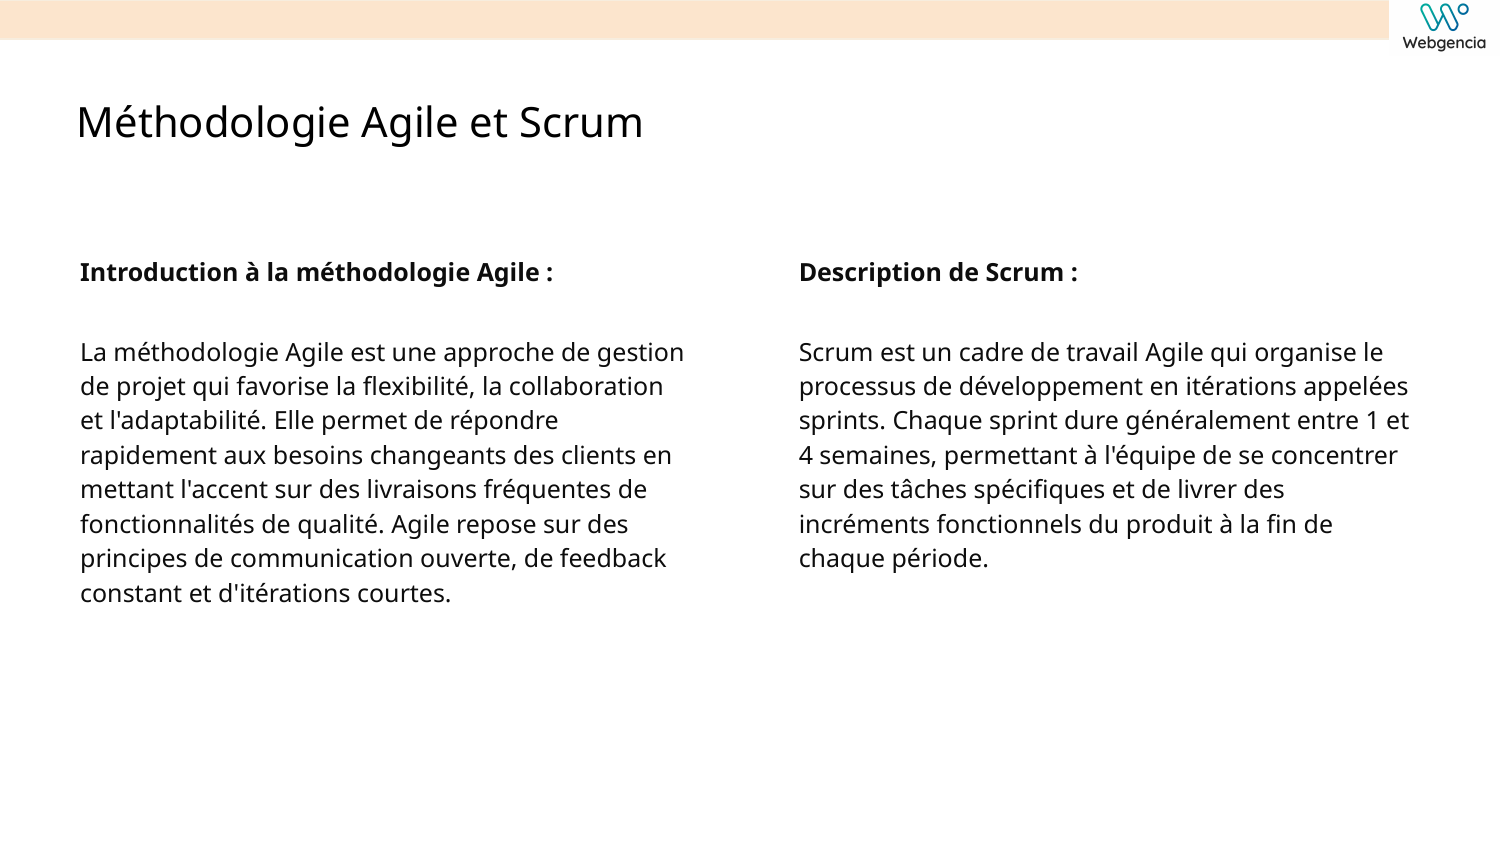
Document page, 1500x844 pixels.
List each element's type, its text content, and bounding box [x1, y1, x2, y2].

picture [1389, 0, 1500, 56]
text_box [0, 0, 1389, 40]
title Méthodologie Agile et Scrum [51, 72, 1449, 167]
list Description de Scrum : Scrum est un cadre de travail Agile qui organise le processus de développement en itérations appelées sprints. Chaque sprint dure généralement entre 1 et 4 semaines, permettant à l'équipe de se concentrer sur des tâches spécifiques et de livrer des incréments fonctionnels du produit à la fin de chaque période. [708, 236, 1428, 798]
list Introduction à la méthodologie Agile : La méthodologie Agile est une approche de gestion de projet qui favorise la flexibilité, la collaboration et l'adaptabilité. Elle permet de répondre rapidement aux besoins changeants des clients en mettant l'accent sur des livraisons fréquentes de fonctionnalités de qualité. Agile repose sur des principes de communication ouverte, de feedback constant et d'itérations courtes. [0, 236, 708, 798]
